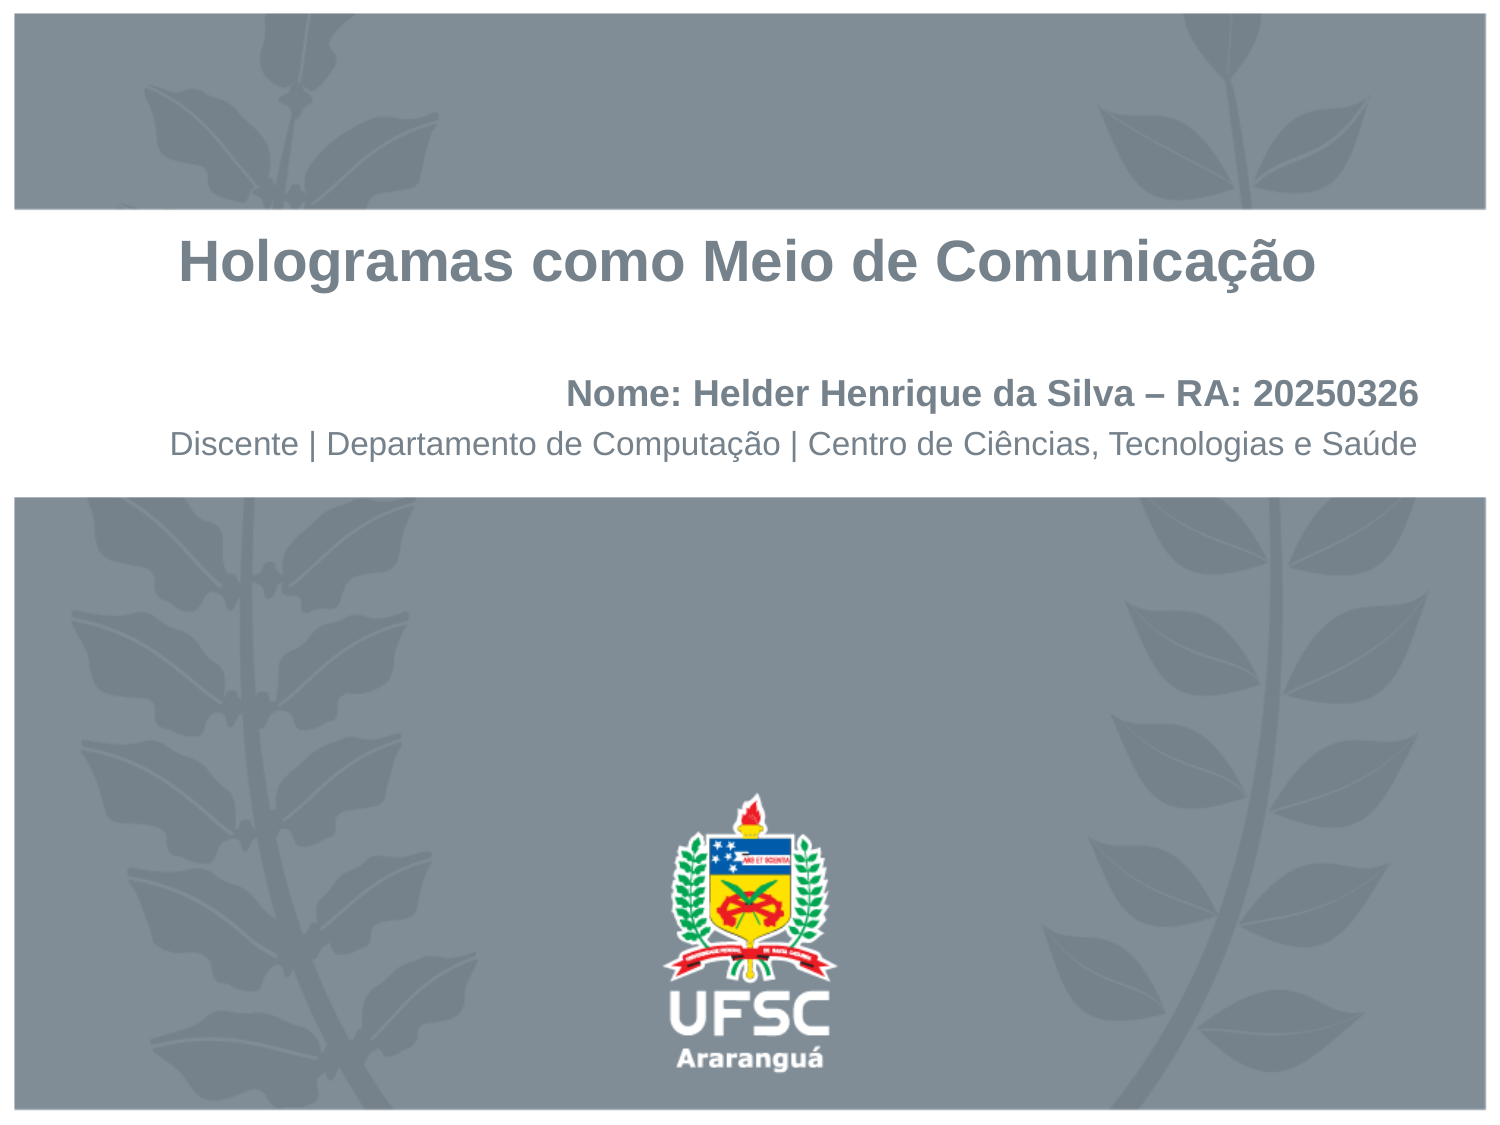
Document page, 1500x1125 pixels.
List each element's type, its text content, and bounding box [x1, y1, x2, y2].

title Hologramas como Meio de Comunicação [57, 223, 1440, 355]
list Nome: Helder Henrique da Silva – RA: 20250326 [58, 366, 1435, 414]
picture [0, 0, 1500, 1125]
list Discente | Departamento de Computação | Centro de Ciências, Tecnologias e Saúde [59, 419, 1435, 467]
